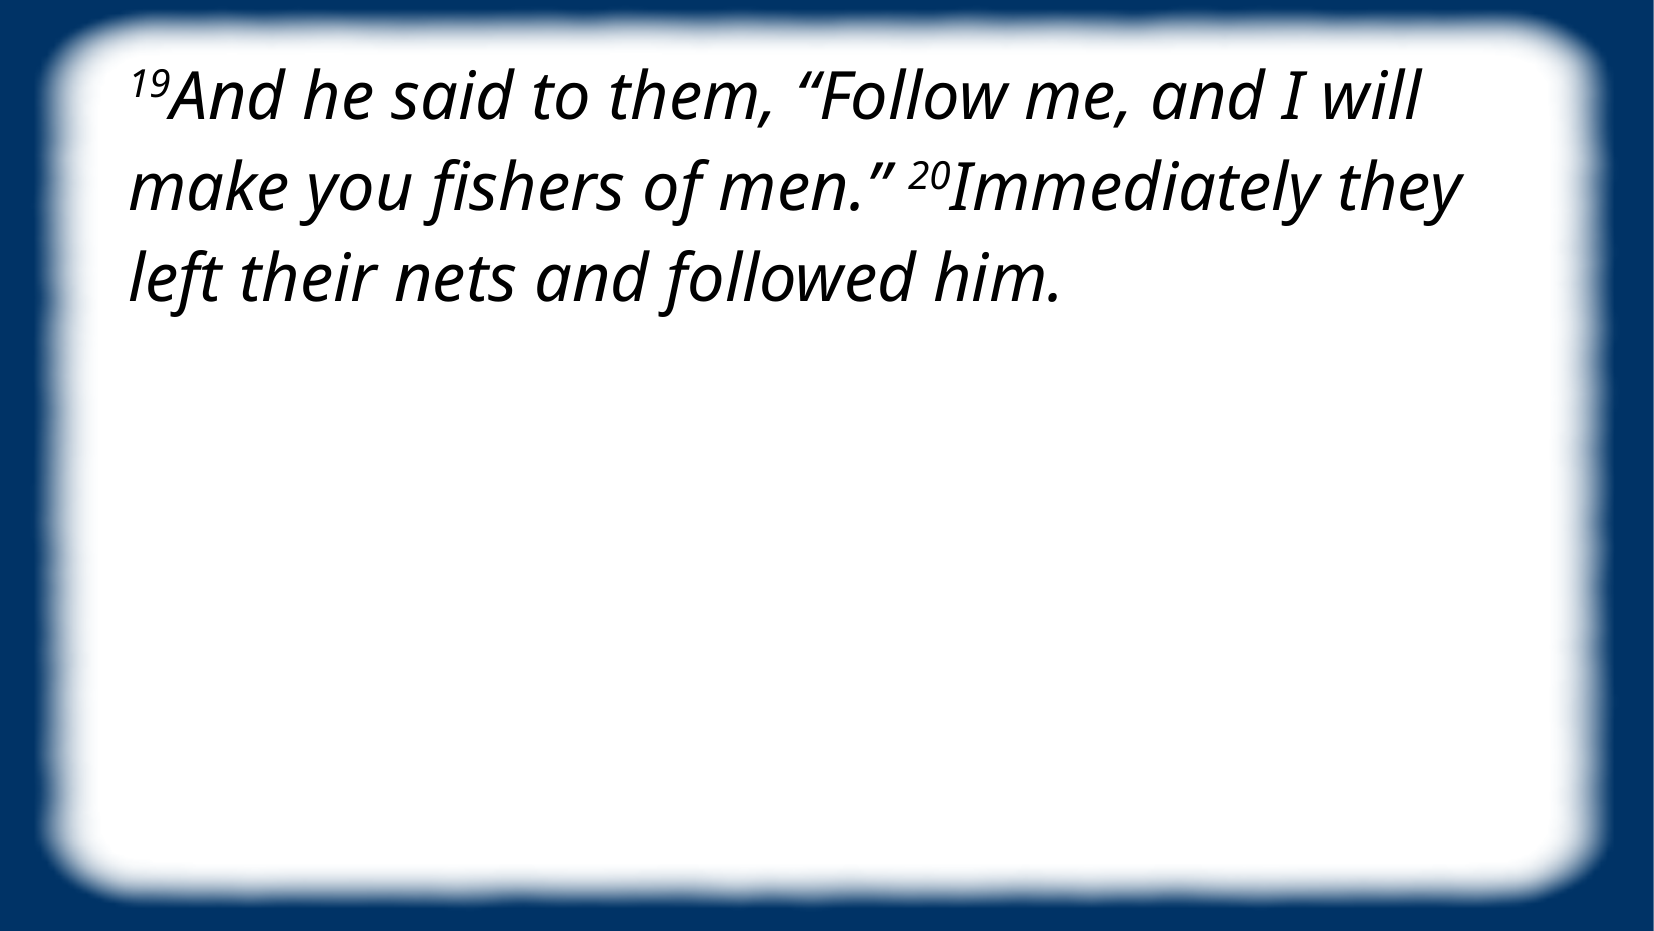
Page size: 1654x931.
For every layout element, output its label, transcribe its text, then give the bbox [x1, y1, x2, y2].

text_box 19And he said to them, “Follow me, and I will make you fishers of men.” 20Immediately they left their nets and followed him. [113, 40, 1584, 331]
picture [0, 0, 1654, 931]
